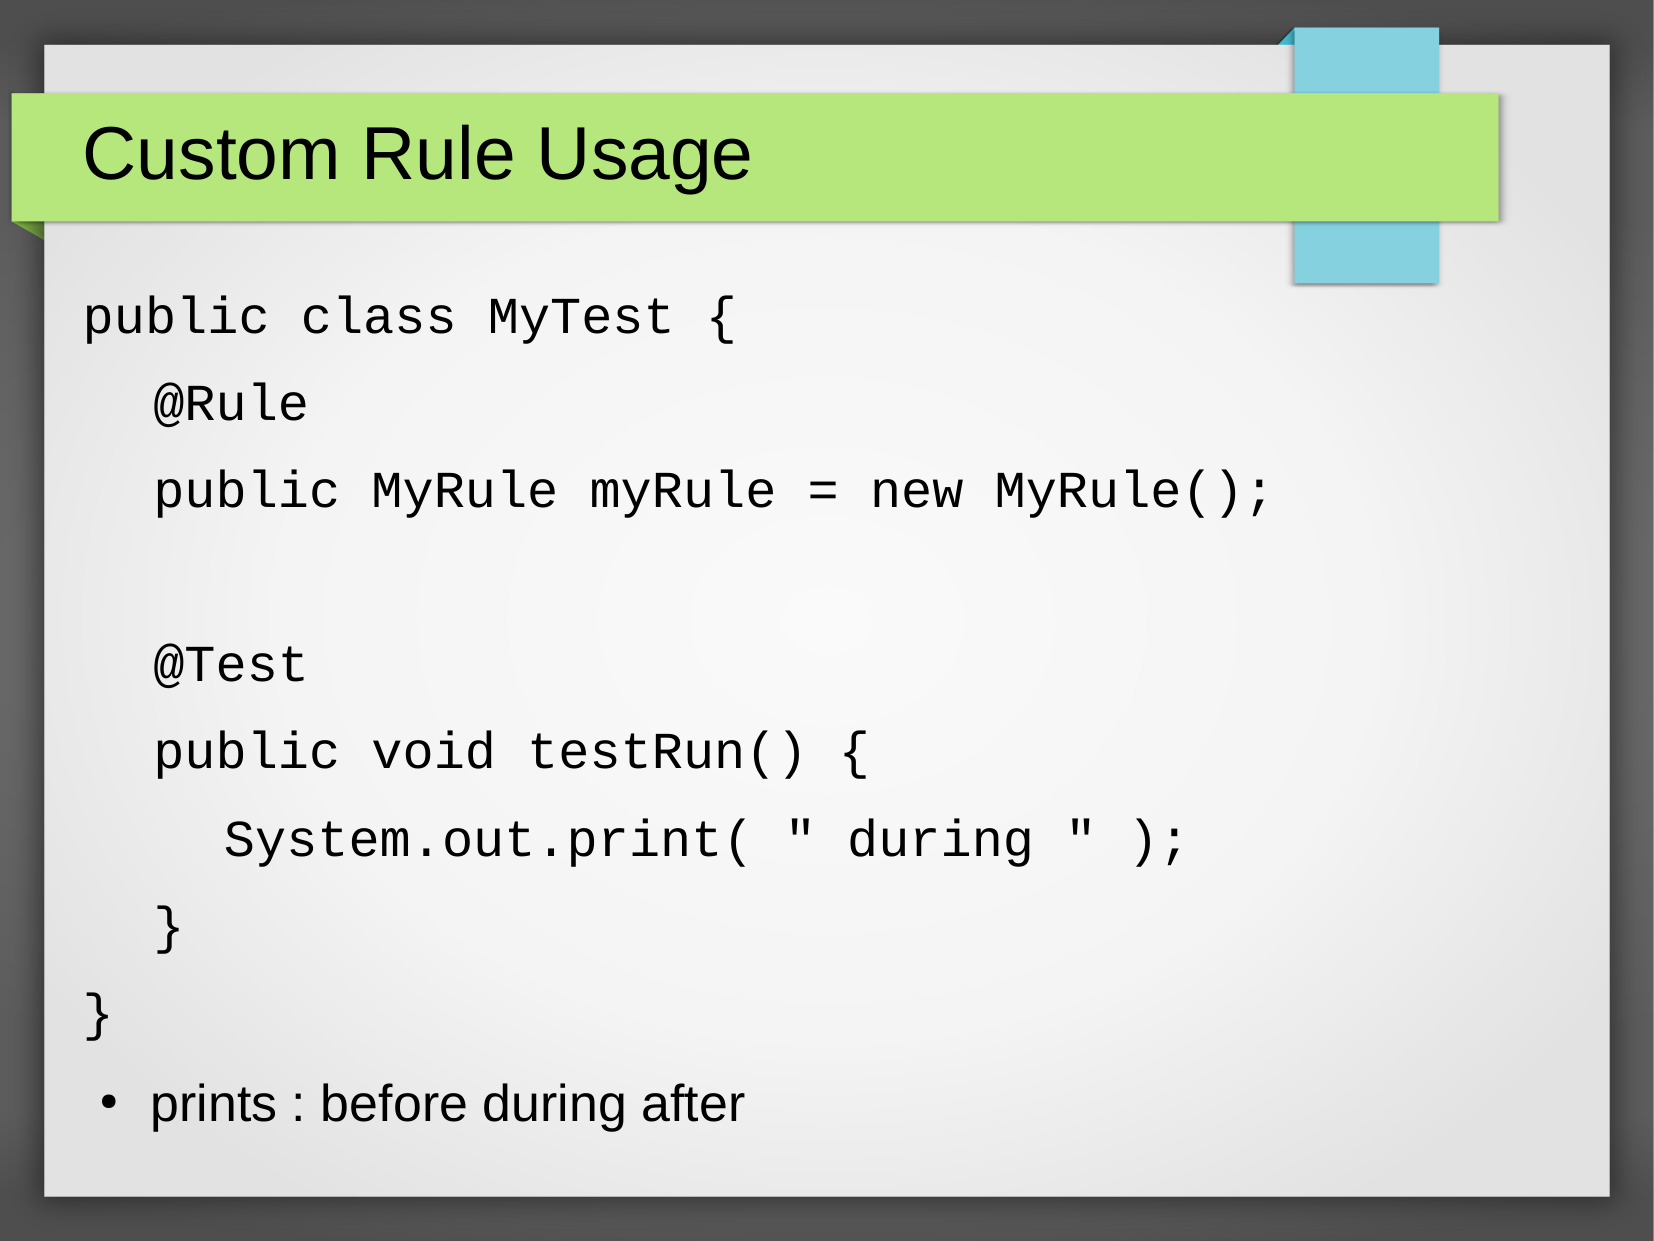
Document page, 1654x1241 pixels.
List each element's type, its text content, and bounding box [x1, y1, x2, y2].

list public class MyTest { @Rule public MyRule myRule = new MyRule(); @Test public void testRun() { System.out.print( " during " ); } } prints : before during after [82, 290, 1571, 1134]
title Custom Rule Usage [82, 94, 1264, 213]
picture [0, 0, 1654, 1241]
